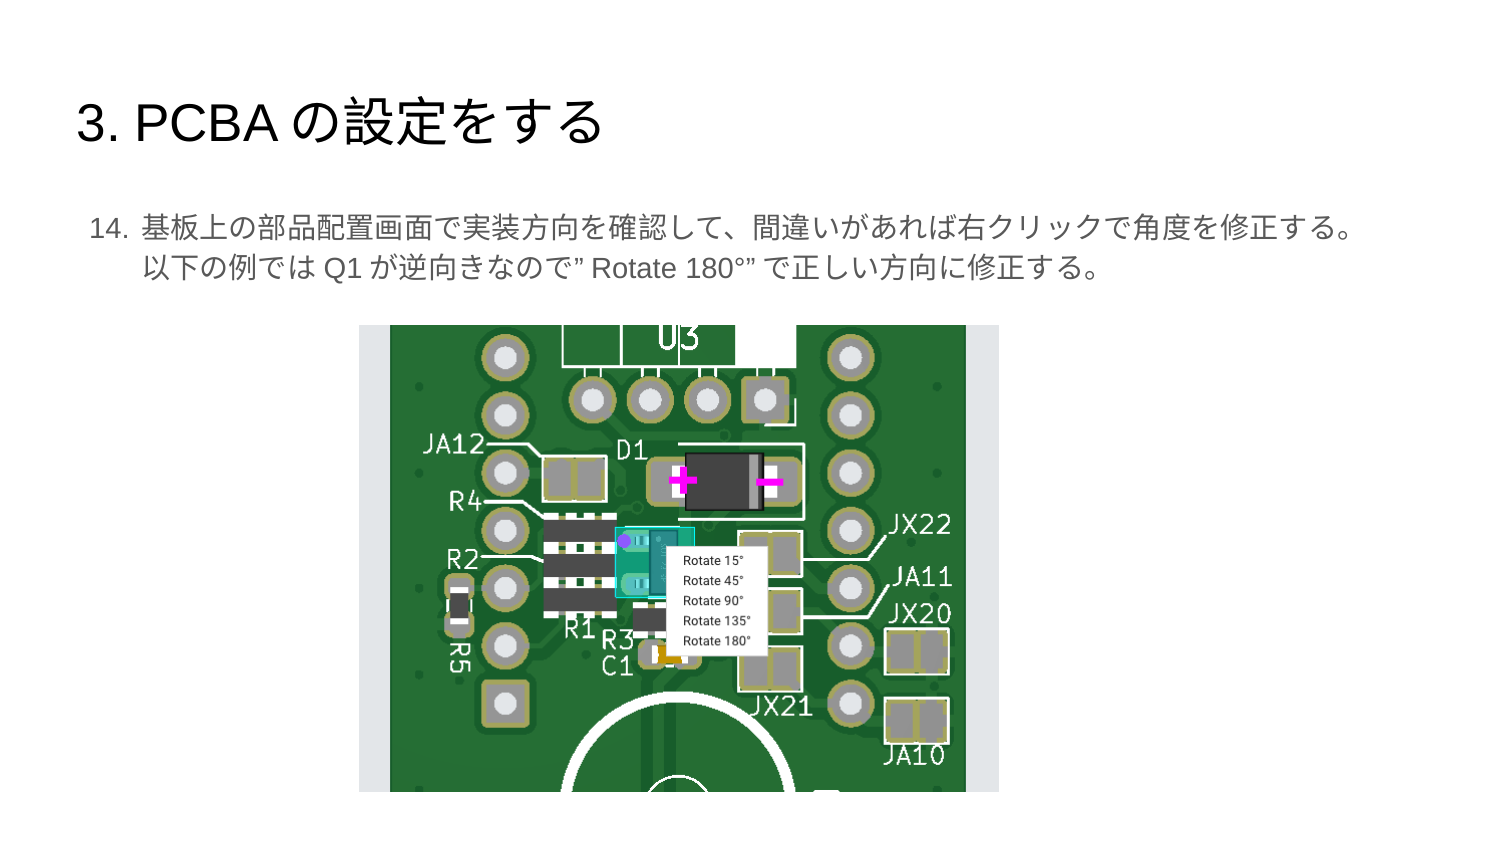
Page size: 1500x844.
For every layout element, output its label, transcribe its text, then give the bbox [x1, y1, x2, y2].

picture [359, 325, 1005, 792]
list 基板上の部品配置画面で実装方向を確認して、間違いがあれば右クリックで角度を修正する。 以下の例ではQ1が逆向きなので”Rotate 180°”で正しい方向に修正する。 [51, 189, 1449, 750]
title PCBAの設定をする [51, 72, 1449, 167]
